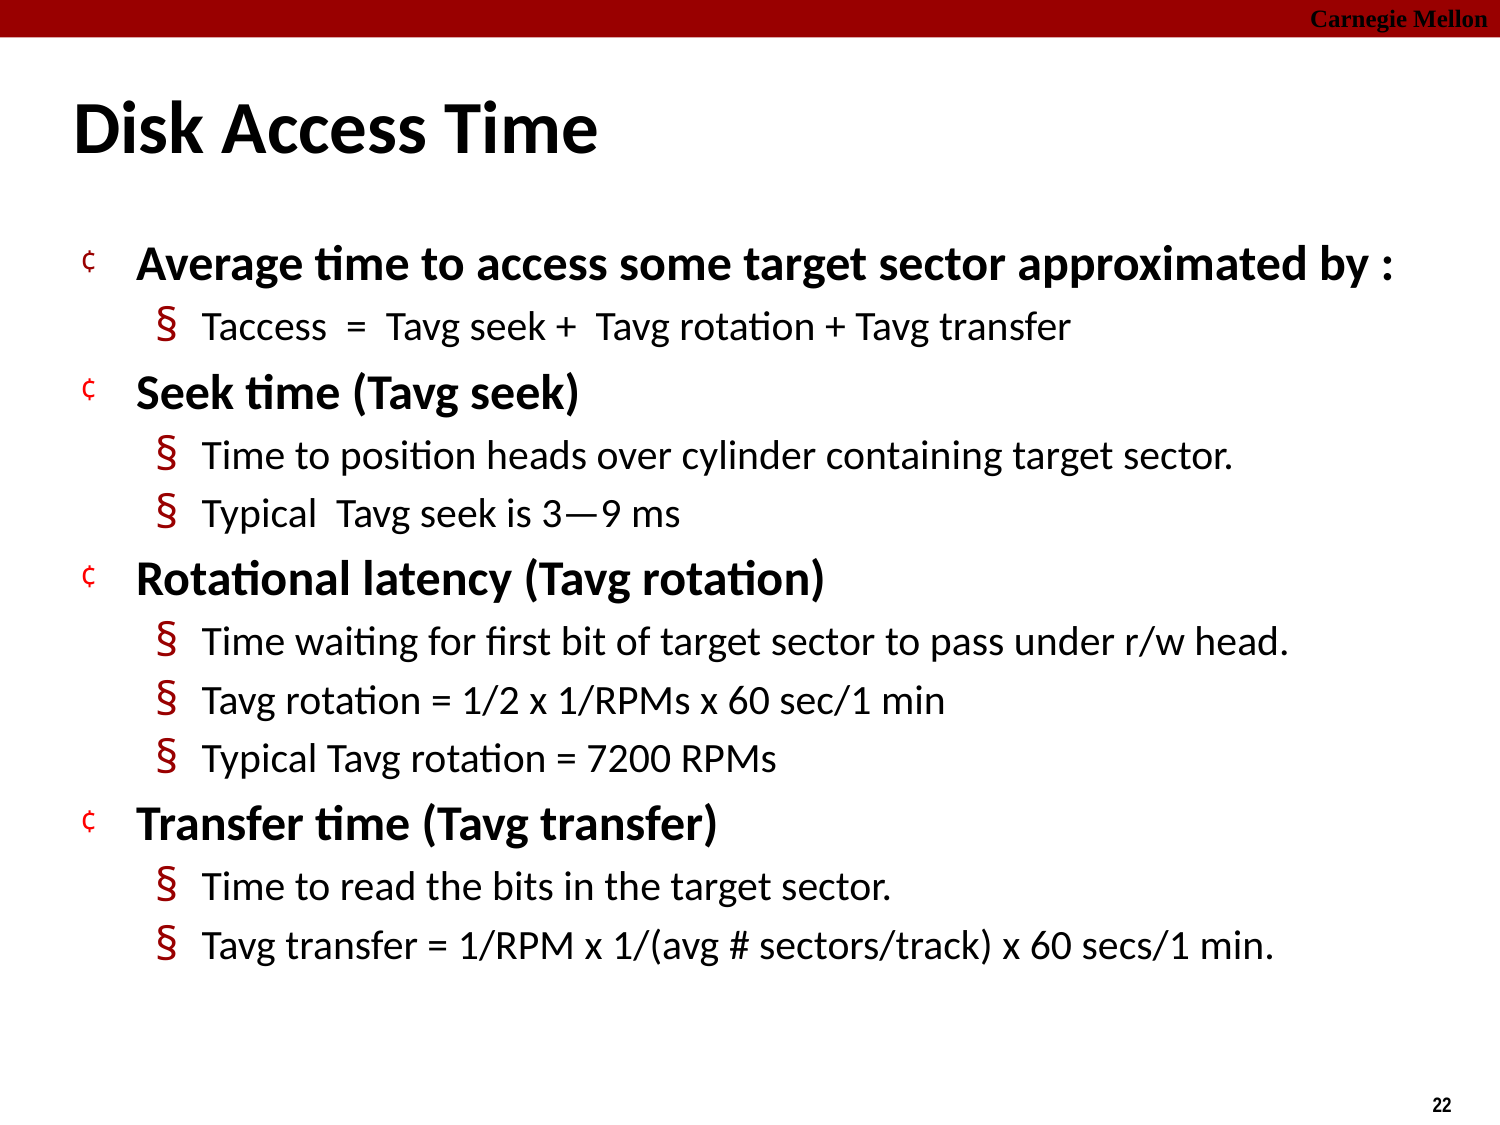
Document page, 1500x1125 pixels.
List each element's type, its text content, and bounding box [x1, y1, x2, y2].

list Average time to access some target sector approximated by : Taccess = Tavg seek + Tavg rotation + Tavg transfer Seek time (Tavg seek) Time to position heads over cylinder containing target sector. Typical Tavg seek is 3—9 ms Rotational latency (Tavg rotation) Time waiting for first bit of target sector to pass under r/w head. Tavg rotation = 1/2 x 1/RPMs x 60 sec/1 min Typical Tavg rotation = 7200 RPMs Transfer time (Tavg transfer) Time to read the bits in the target sector. Tavg transfer = 1/RPM x 1/(avg # sectors/track) x 60 secs/1 min. [65, 223, 1438, 1040]
title Disk Access Time [58, 71, 1304, 197]
